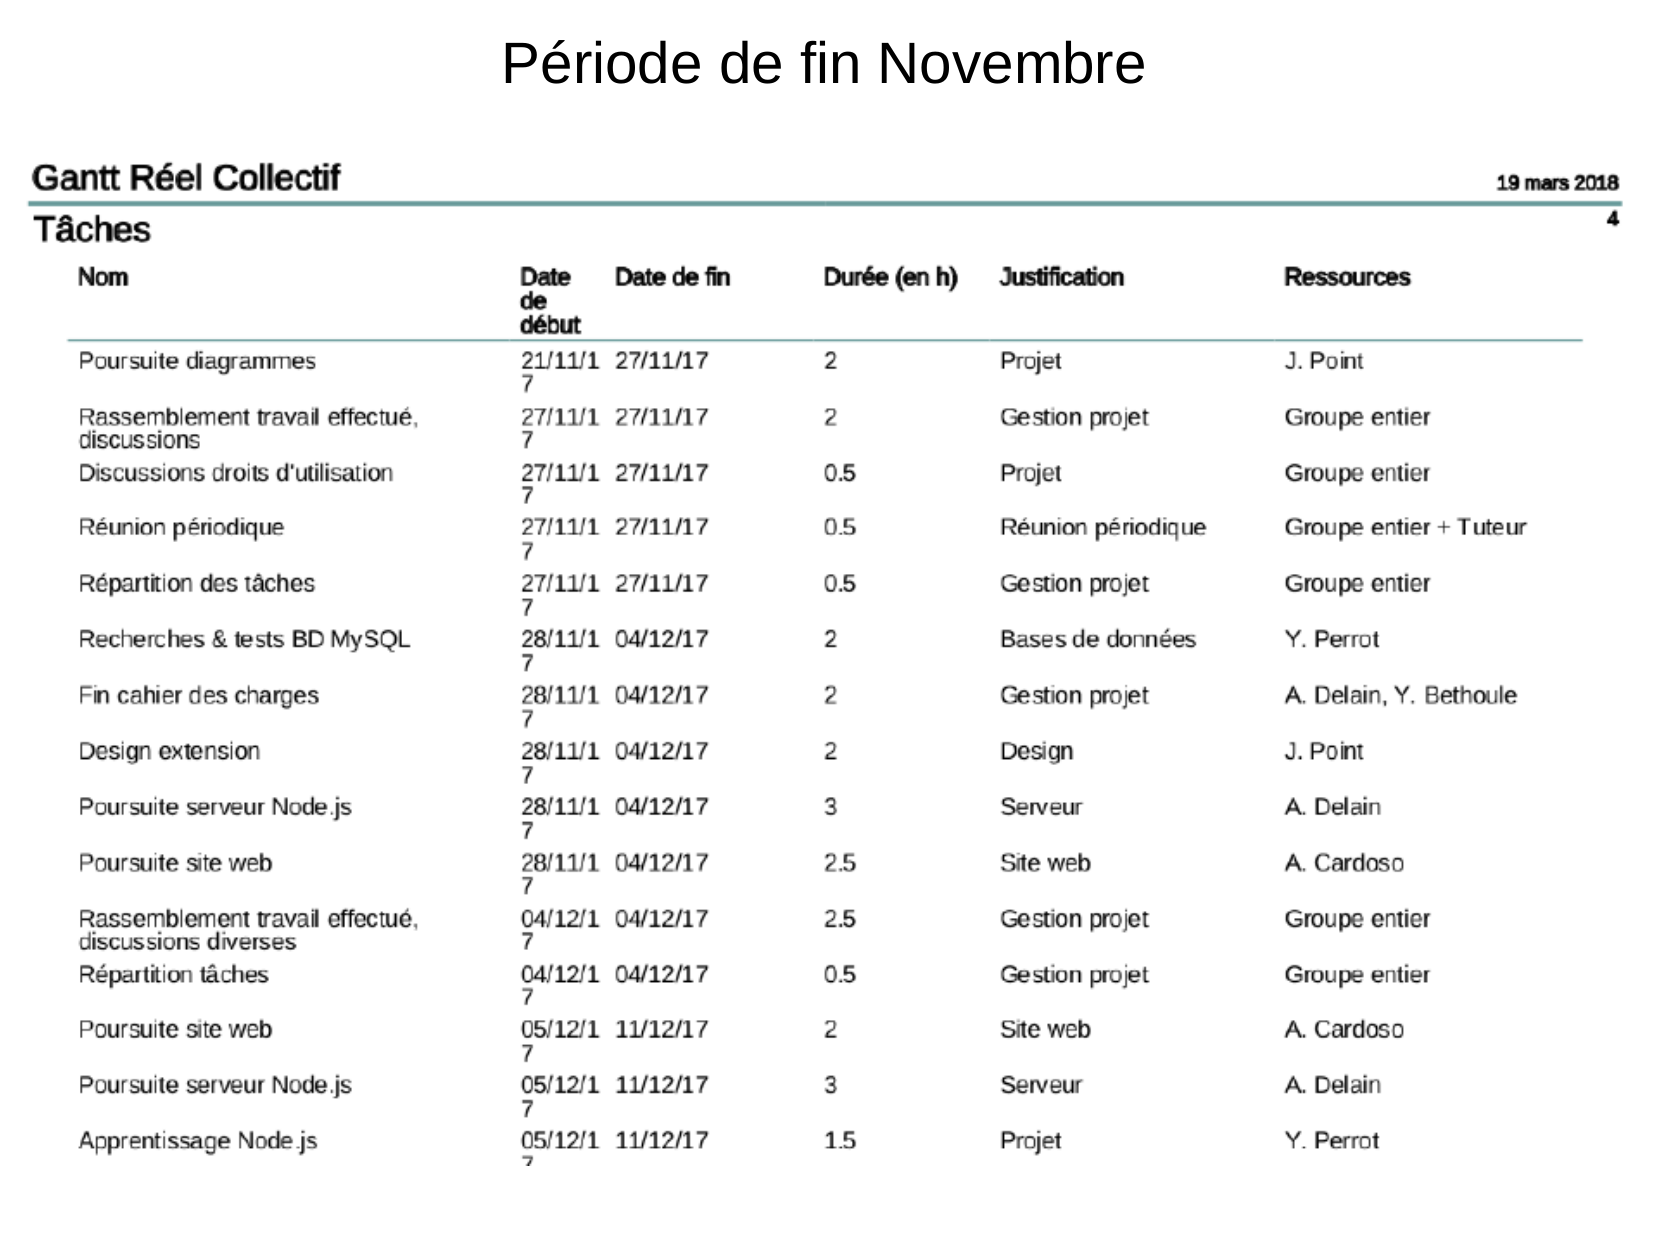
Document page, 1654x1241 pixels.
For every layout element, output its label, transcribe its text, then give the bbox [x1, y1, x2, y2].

text_box Période de fin Novembre [487, 23, 1167, 119]
picture [22, 153, 1642, 1166]
